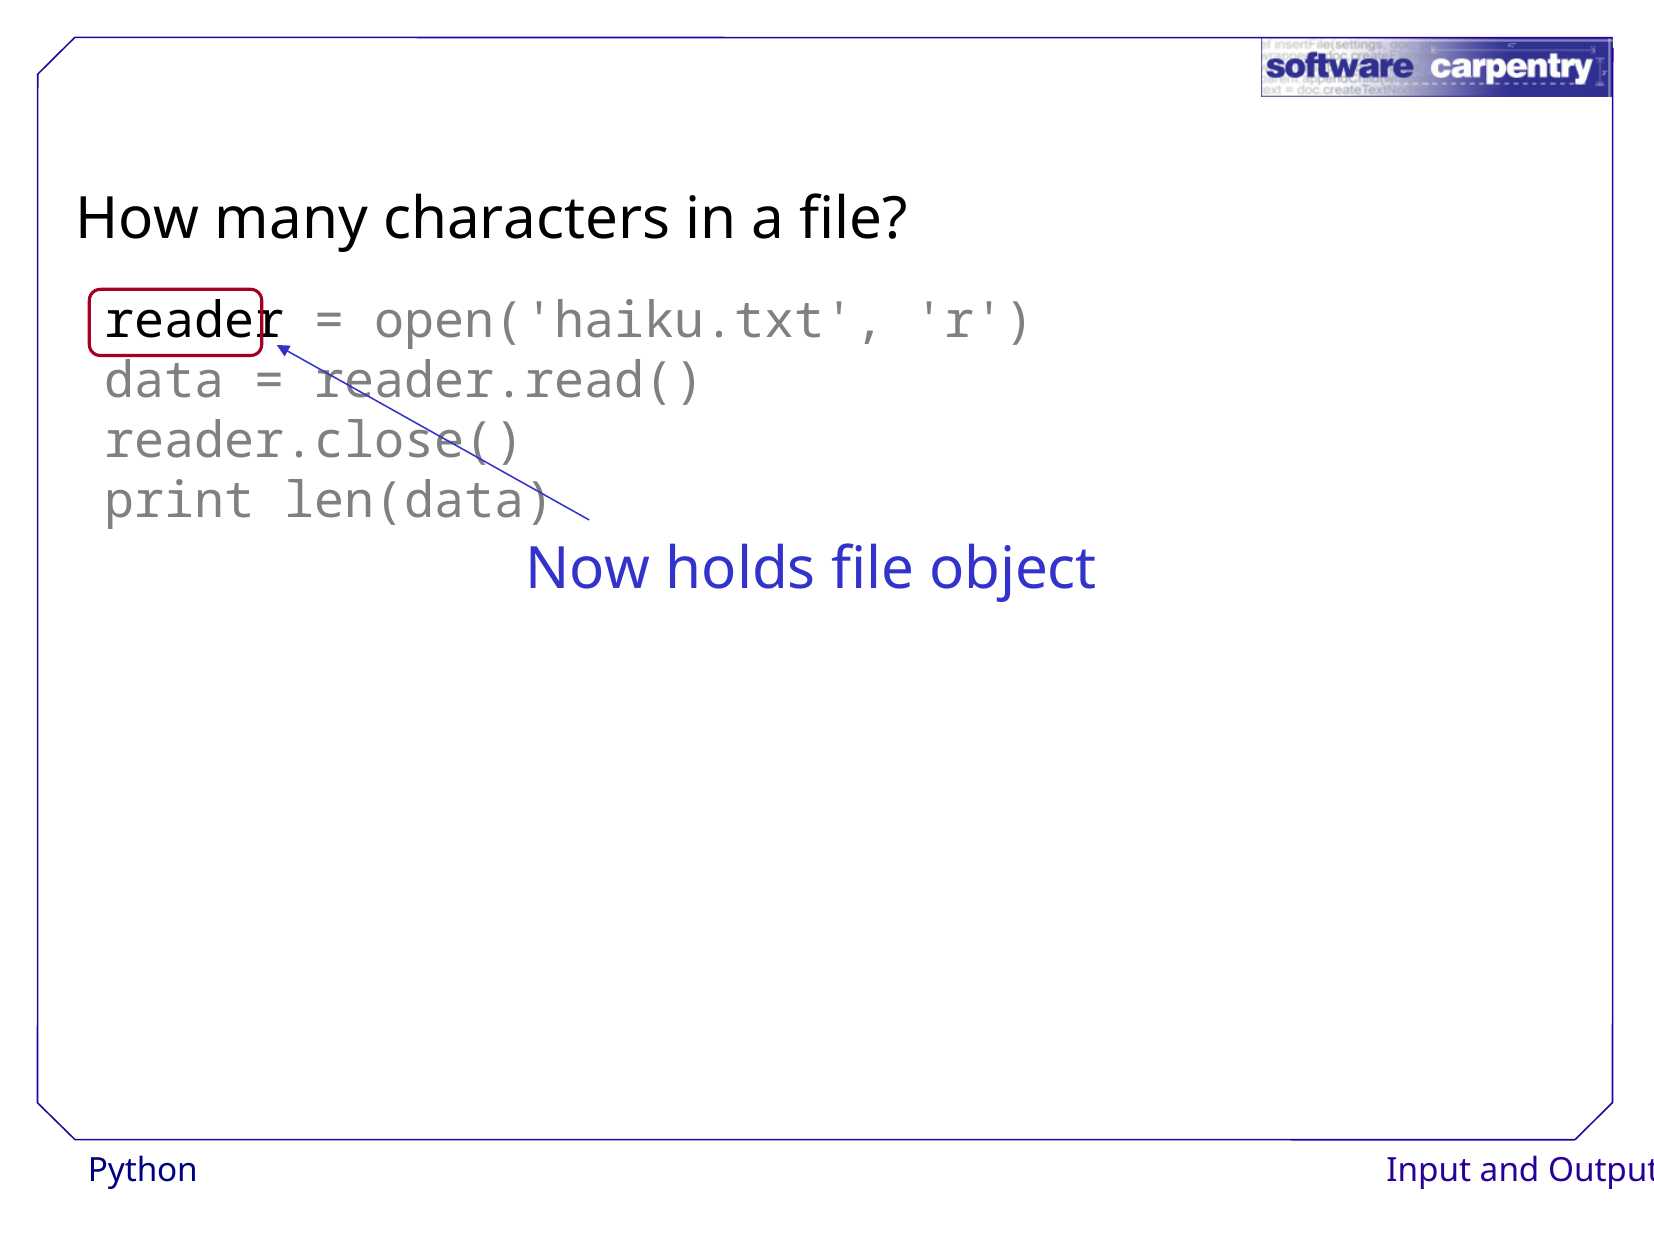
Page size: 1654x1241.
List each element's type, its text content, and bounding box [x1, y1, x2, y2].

text_box Now holds file object [510, 487, 1262, 609]
text_box How many characters in a file? [60, 138, 1073, 259]
text_box reader = open('haiku.txt', 'r') data = reader.read() reader.close() print len(data) [89, 279, 1512, 621]
picture [1261, 39, 1613, 97]
text_box reader = open('haiku.txt', 'r') data = reader.read() reader.close() print len(data) [91, 291, 260, 353]
